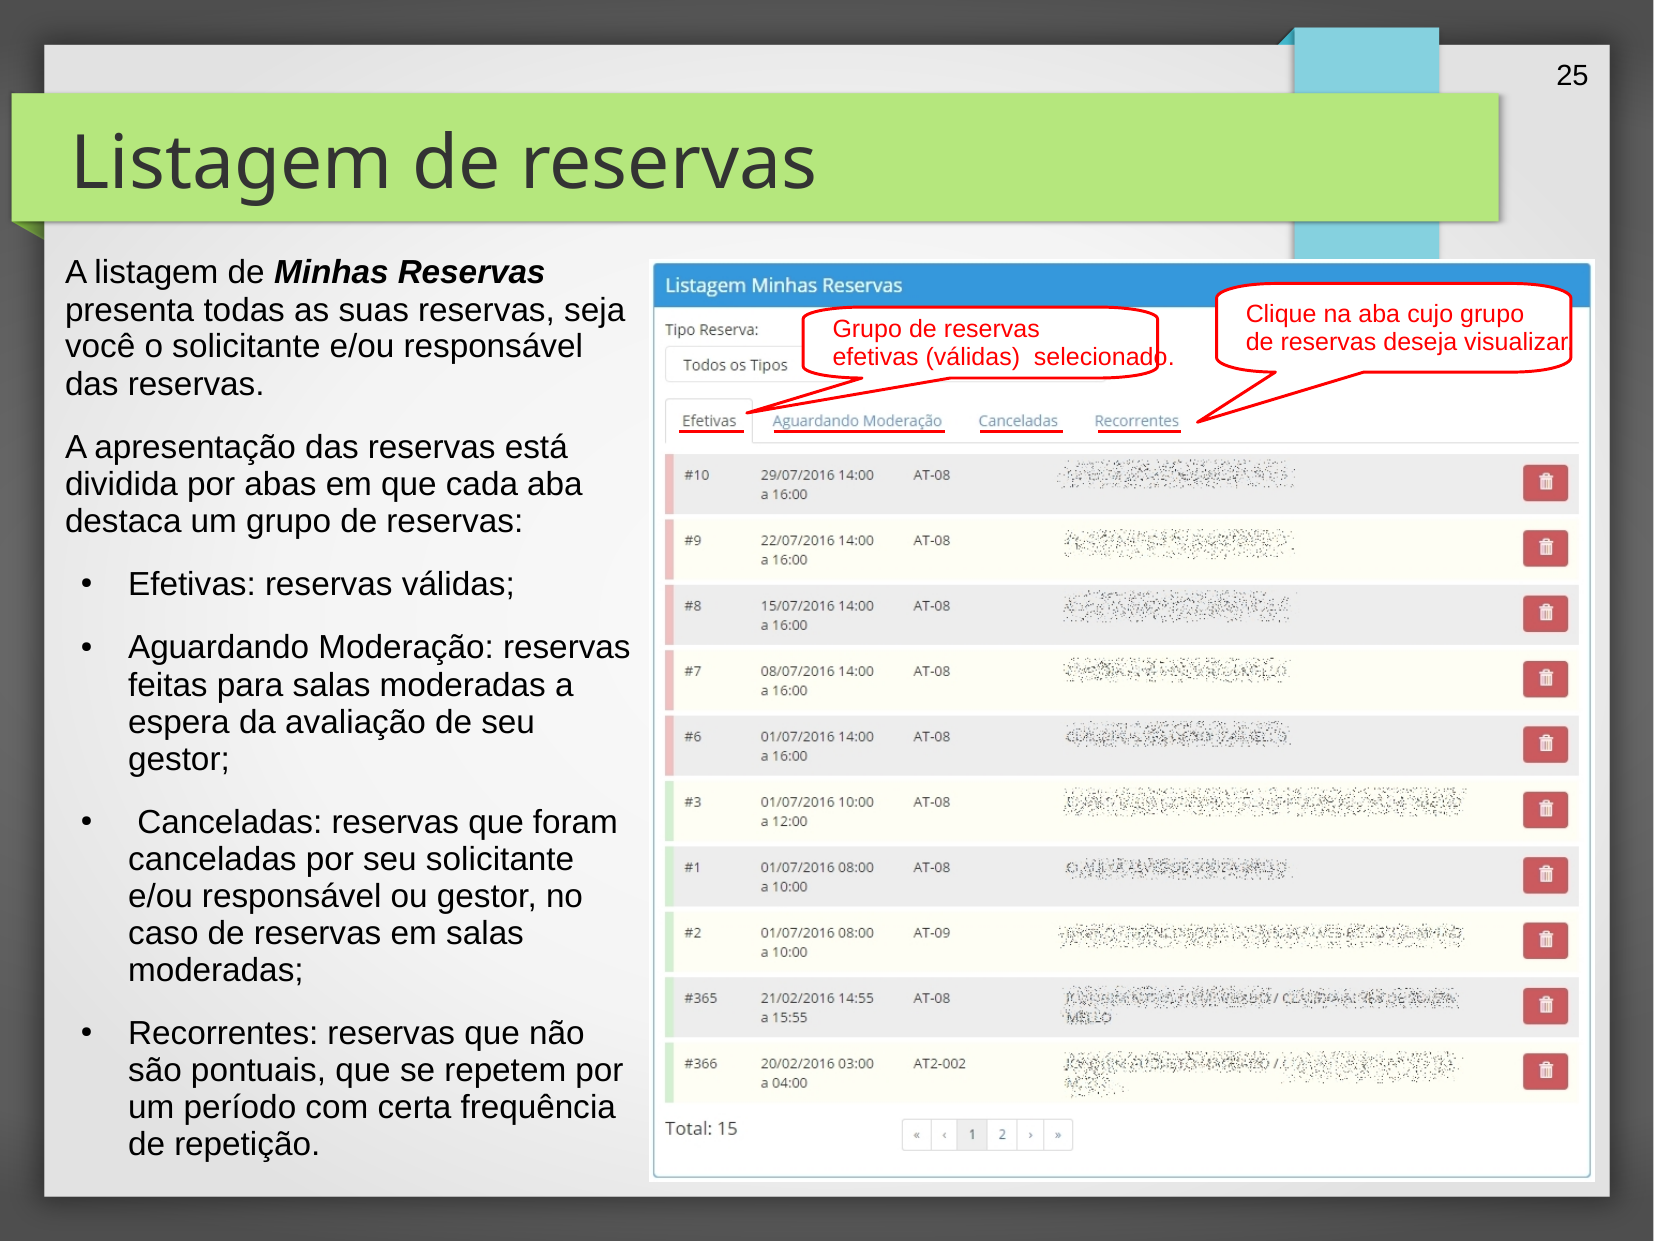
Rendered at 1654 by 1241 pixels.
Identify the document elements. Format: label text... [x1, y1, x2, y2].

picture [0, 0, 1654, 1241]
text_box Grupo de reservas efetivas (válidas) selecionado. [746, 307, 1158, 414]
text_box Clique na aba cujo grupo de reservas deseja visualizar. [1197, 283, 1571, 423]
list A listagem de Minhas Reservas presenta todas as suas reservas, seja você o solicitante e/ou responsável das reservas. A apresentação das reservas está dividida por abas em que cada aba destaca um grupo de reservas: Efetivas: reservas válidas; Aguardando Moderação: reservas feitas para salas moderadas a espera da avaliação de seu gestor; Canceladas: reservas que foram canceladas por seu solicitante e/ou responsável ou gestor, no caso de reservas em salas moderadas; Recorrentes: reservas que não são pontuais, que se repetem por um período com certa frequência de repetição. [64, 253, 638, 1176]
title Listagem de reservas [70, 106, 1229, 213]
